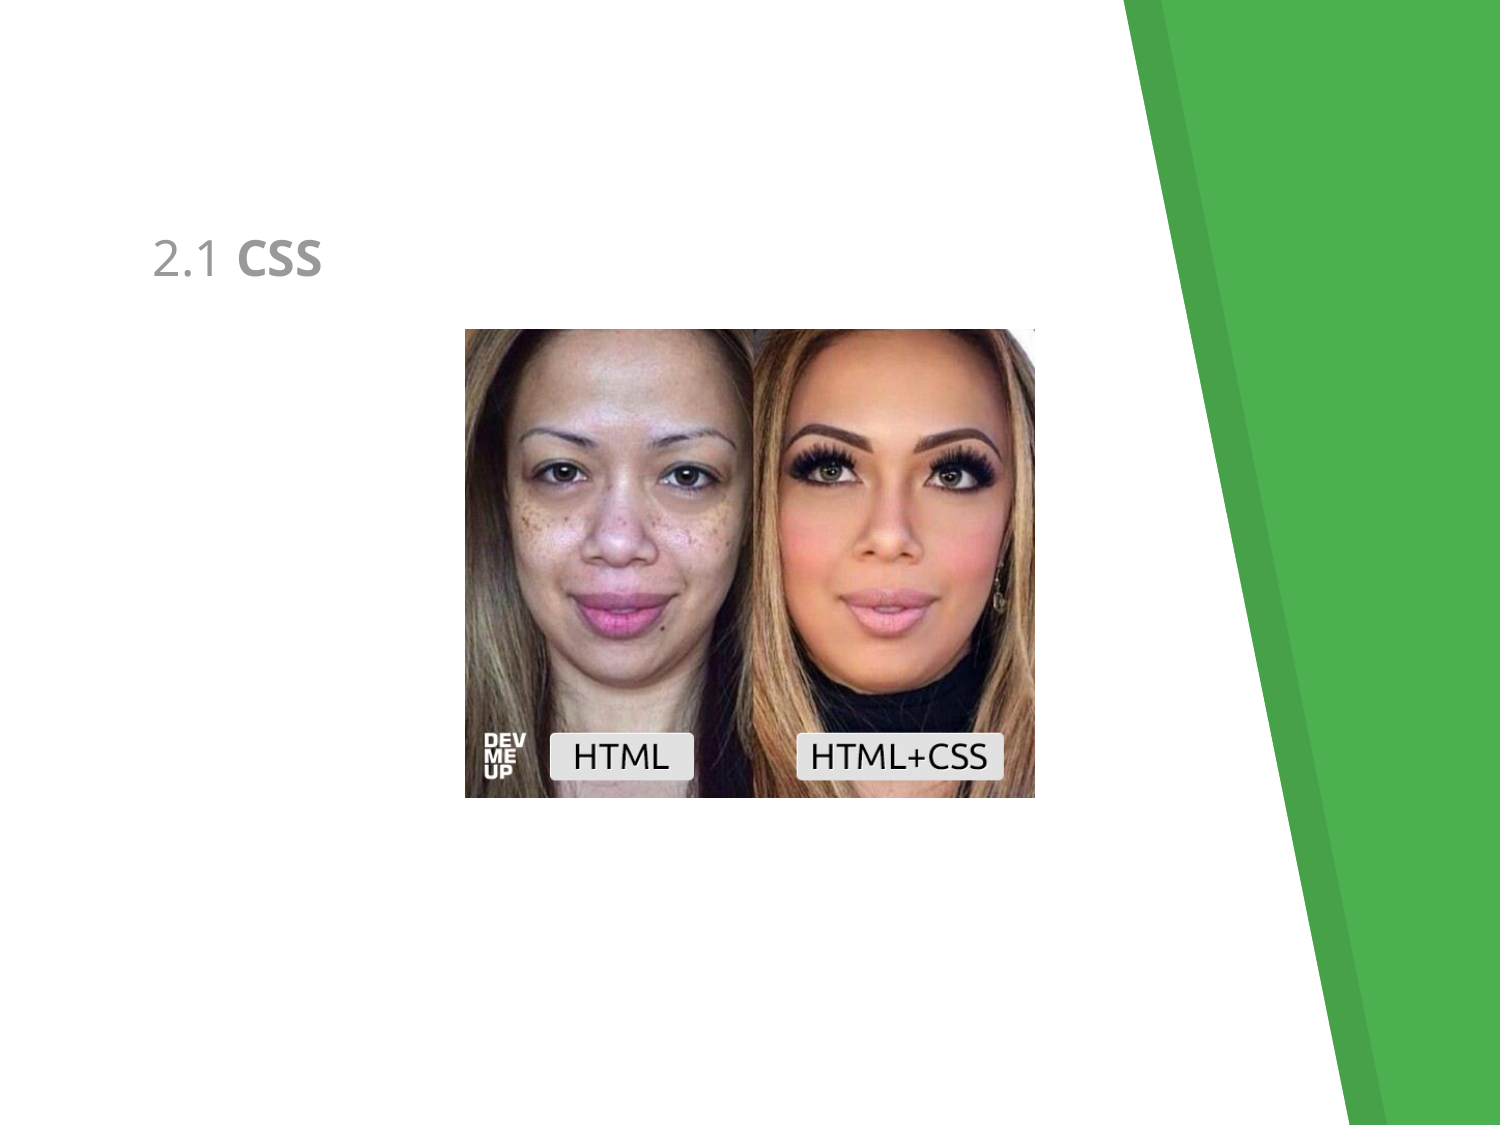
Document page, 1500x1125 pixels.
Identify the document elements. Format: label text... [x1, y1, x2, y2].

title 2.1 CSS [137, 195, 1011, 302]
picture [465, 329, 1035, 798]
